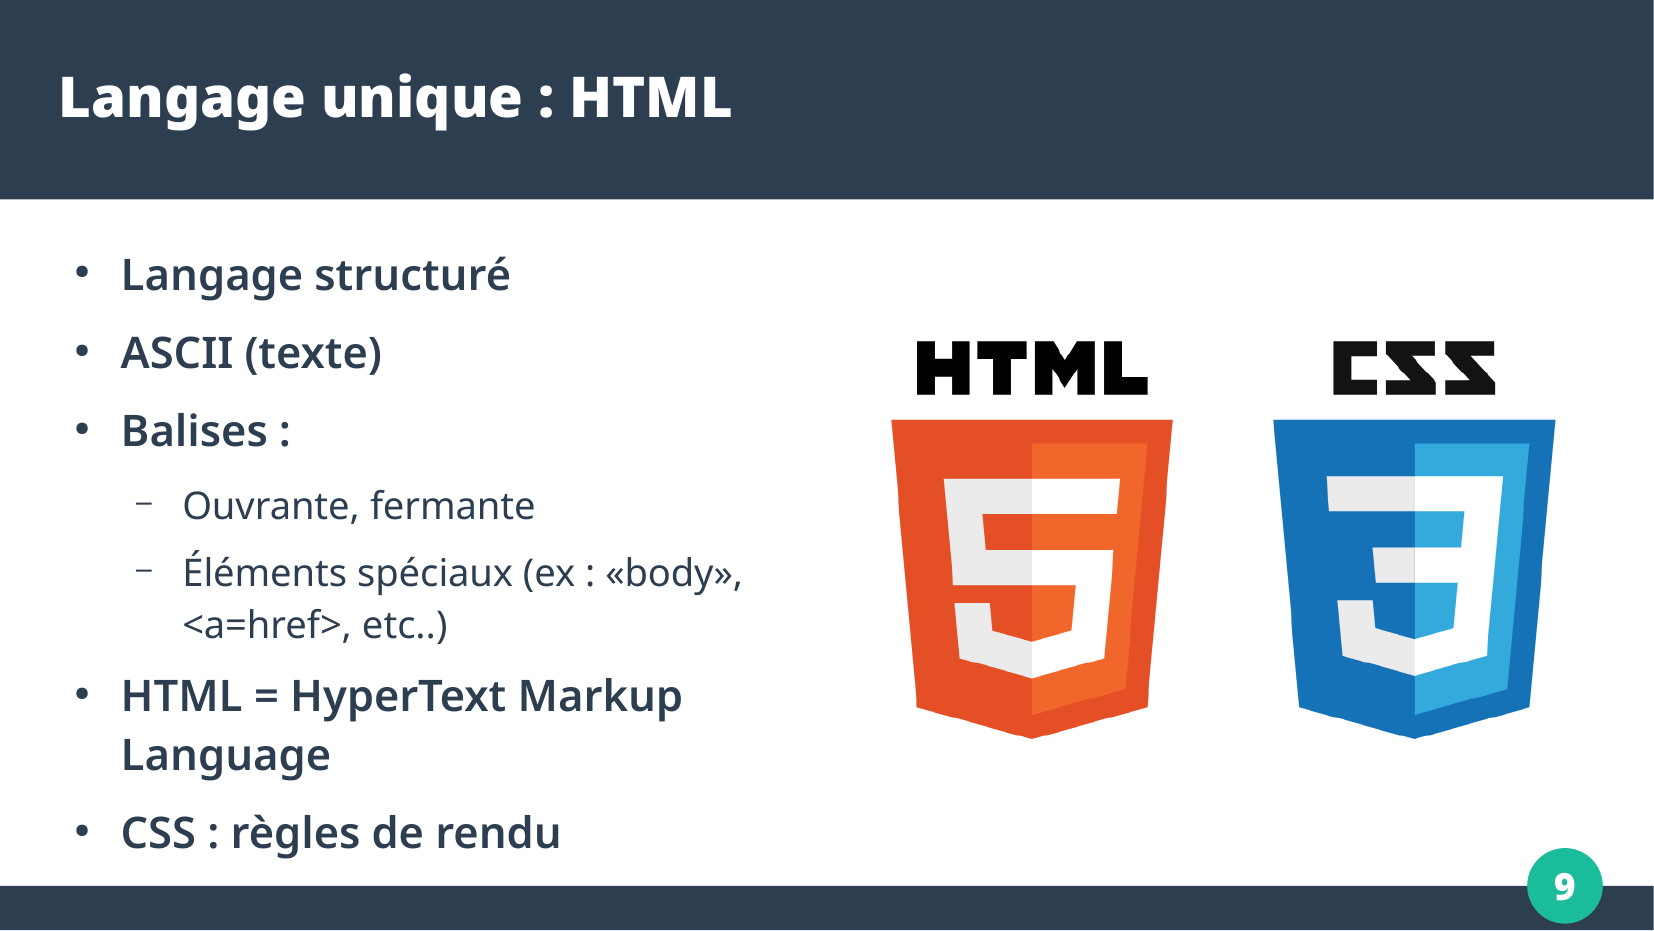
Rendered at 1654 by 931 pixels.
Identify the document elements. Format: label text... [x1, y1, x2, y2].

list Langage structuré ASCII (texte) Balises : Ouvrante, fermante Éléments spéciaux (ex : «body», <a=href>, etc..) HTML = HyperText Markup Language CSS : règles de rendu [59, 243, 809, 864]
title Langage unique : HTML [59, 37, 1595, 155]
picture [845, 264, 1595, 844]
